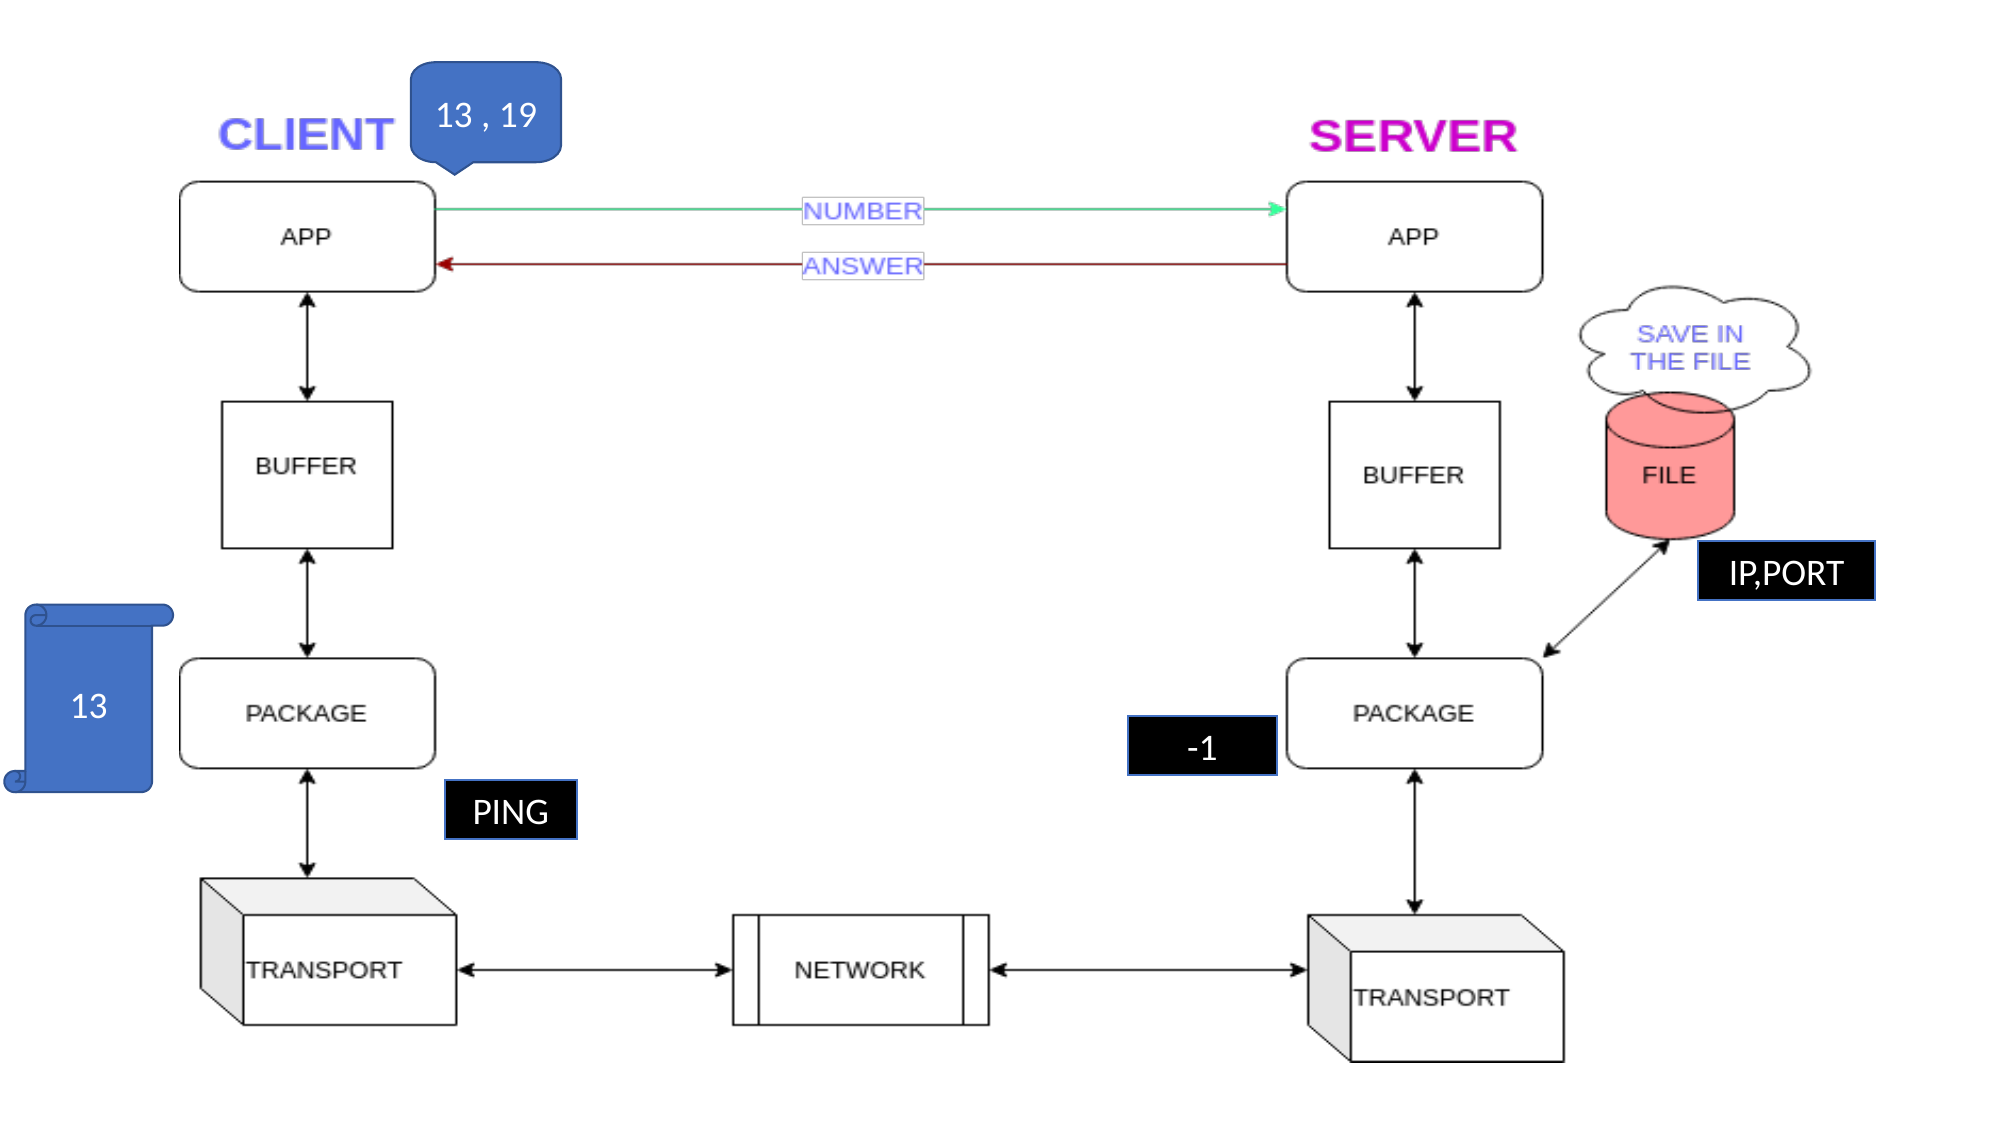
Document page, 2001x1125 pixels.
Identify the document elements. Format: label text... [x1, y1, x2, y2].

picture [179, 62, 1821, 1063]
text_box 13 , 19 [410, 62, 562, 175]
text_box 13 [4, 604, 174, 793]
text_box PING [445, 780, 577, 839]
text_box IP,PORT [1698, 541, 1875, 600]
text_box -1 [1128, 716, 1277, 775]
